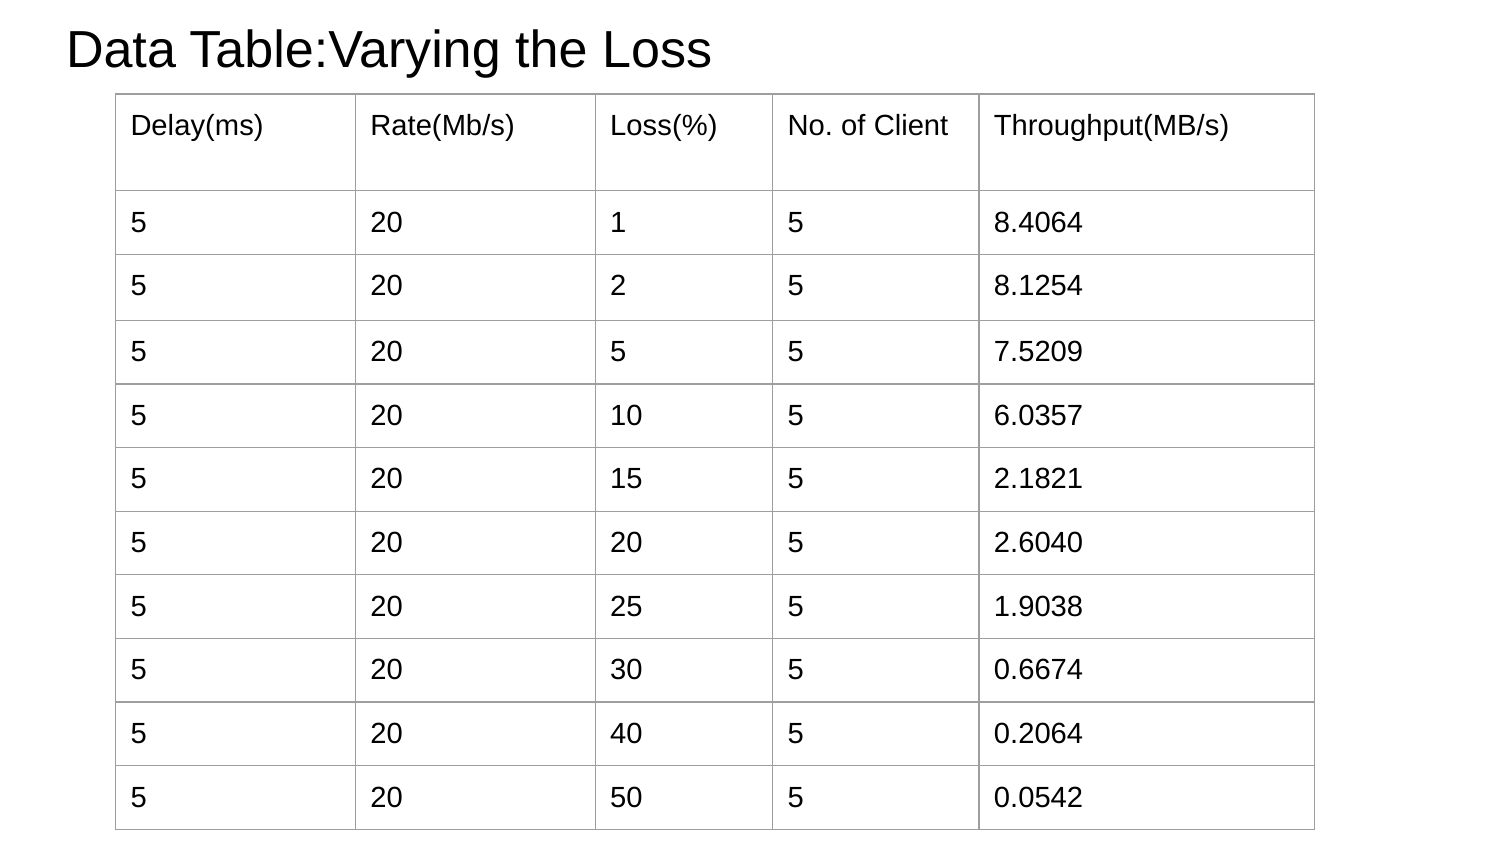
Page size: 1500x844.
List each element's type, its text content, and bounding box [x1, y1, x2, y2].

table_cell 15 [596, 448, 772, 511]
table_cell 40 [596, 703, 772, 765]
table_cell 5 [116, 448, 355, 511]
table_cell 0.0542 [980, 766, 1314, 829]
table_cell 1.9038 [980, 575, 1314, 638]
table_cell 8.4064 [980, 191, 1314, 254]
table_cell 5 [116, 766, 355, 829]
table_cell 2 [596, 255, 772, 320]
table_cell 5 [116, 575, 355, 638]
table_header Rate(Mb/s) [356, 95, 595, 190]
table_cell 5 [116, 639, 355, 701]
table_cell 30 [596, 639, 772, 701]
table_cell 20 [356, 448, 595, 511]
table_cell 20 [356, 255, 595, 320]
table_cell 20 [356, 766, 595, 829]
table_cell 5 [116, 255, 355, 320]
table_cell 7.5209 [980, 321, 1314, 383]
table_cell 5 [773, 385, 978, 447]
table_cell 5 [596, 321, 772, 383]
table_cell 5 [116, 703, 355, 765]
table_cell 25 [596, 575, 772, 638]
table_cell 5 [116, 512, 355, 574]
table_cell 20 [356, 639, 595, 701]
table_cell 5 [773, 255, 978, 320]
table_cell 8.1254 [980, 255, 1314, 320]
table_cell 10 [596, 385, 772, 447]
table_cell 5 [773, 575, 978, 638]
table_cell 2.6040 [980, 512, 1314, 574]
table_cell 5 [773, 321, 978, 383]
table_cell 0.6674 [980, 639, 1314, 701]
table_cell 20 [356, 512, 595, 574]
table_cell 0.2064 [980, 703, 1314, 765]
table_cell 5 [773, 703, 978, 765]
table_cell 20 [356, 321, 595, 383]
table_cell 20 [356, 385, 595, 447]
table_cell 5 [116, 191, 355, 254]
table_header No. of Client [773, 95, 978, 190]
table_header Delay(ms) [116, 95, 355, 190]
table_cell 20 [356, 191, 595, 254]
table_cell 5 [773, 448, 978, 511]
table_cell 5 [773, 766, 978, 829]
table_cell 1 [596, 191, 772, 254]
table_cell 20 [356, 575, 595, 638]
table_cell 5 [773, 639, 978, 701]
table_cell 20 [596, 512, 772, 574]
table_header Throughput(MB/s) [980, 95, 1314, 190]
table_cell 5 [116, 321, 355, 383]
title Data Table:Varying the Loss [51, 0, 1449, 94]
table_cell 5 [116, 385, 355, 447]
table_cell 5 [773, 191, 978, 254]
table_cell 2.1821 [980, 448, 1314, 511]
table_cell 20 [356, 703, 595, 765]
table_cell 6.0357 [980, 385, 1314, 447]
table_cell 5 [773, 512, 978, 574]
table_cell 50 [596, 766, 772, 829]
table_header Loss(%) [596, 95, 772, 190]
